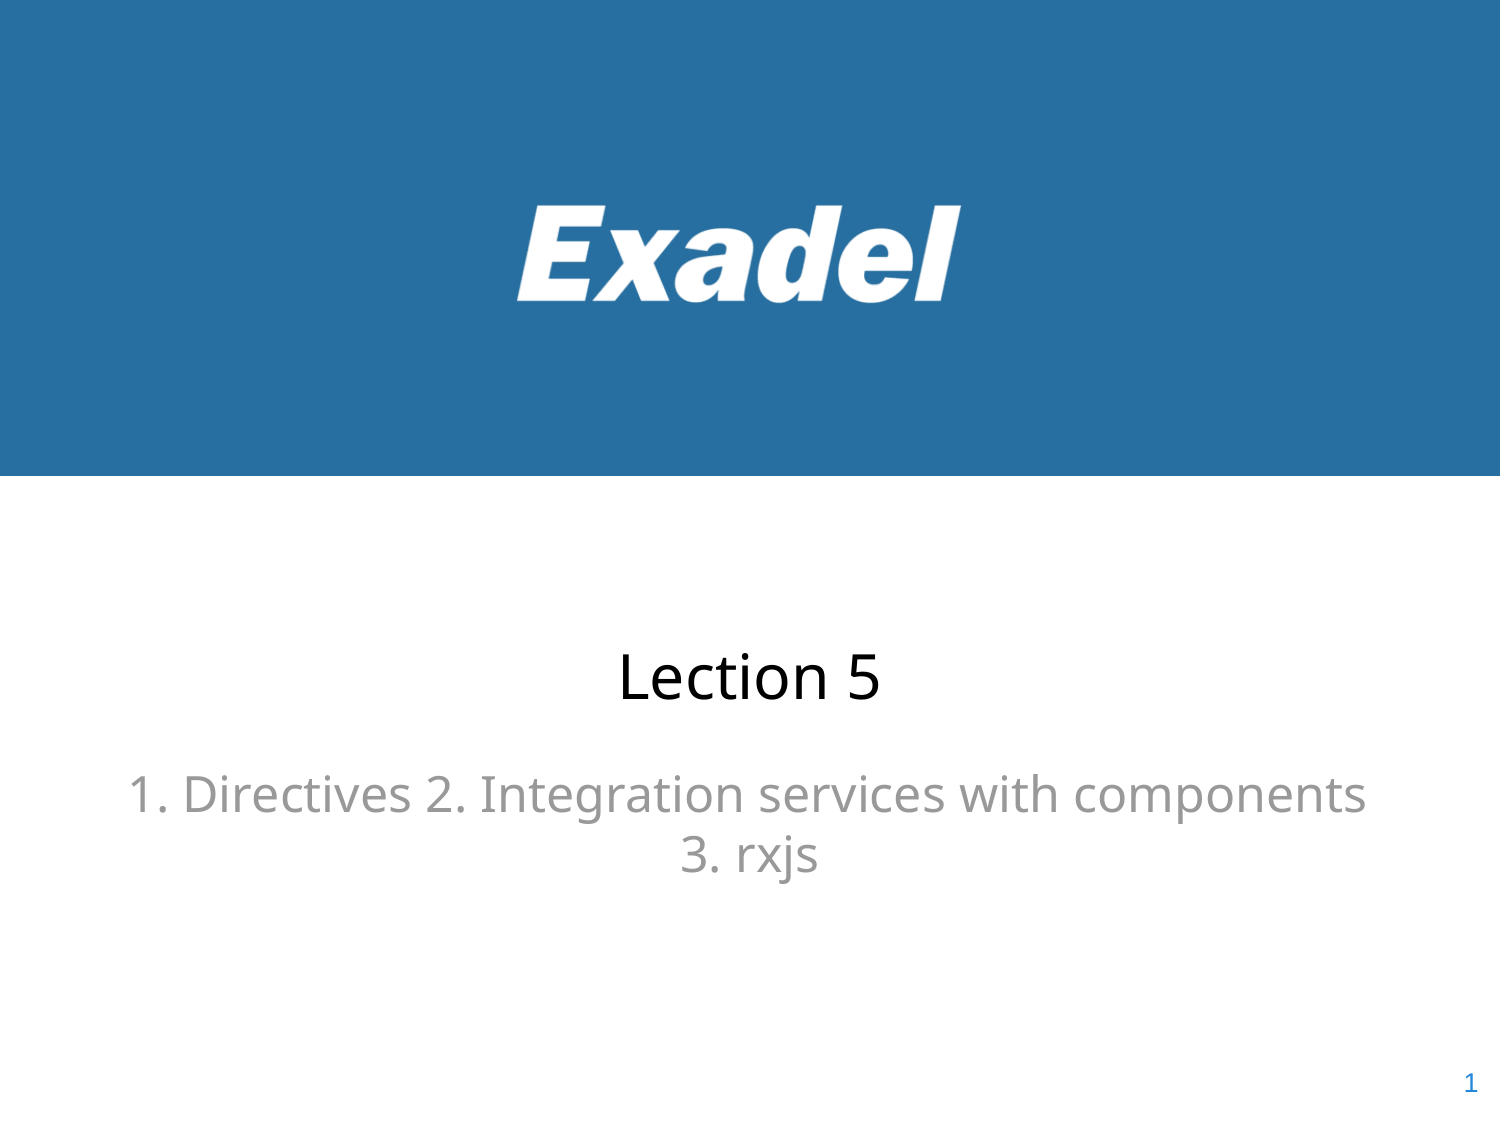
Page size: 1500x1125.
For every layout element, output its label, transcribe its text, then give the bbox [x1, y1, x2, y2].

slide_number <number> [1403, 1038, 1494, 1125]
subtitle 1. Directives 2. Integration services with components 3. rxjs [112, 747, 1388, 917]
picture [364, 136, 1136, 371]
title Lection 5 [112, 612, 1388, 728]
